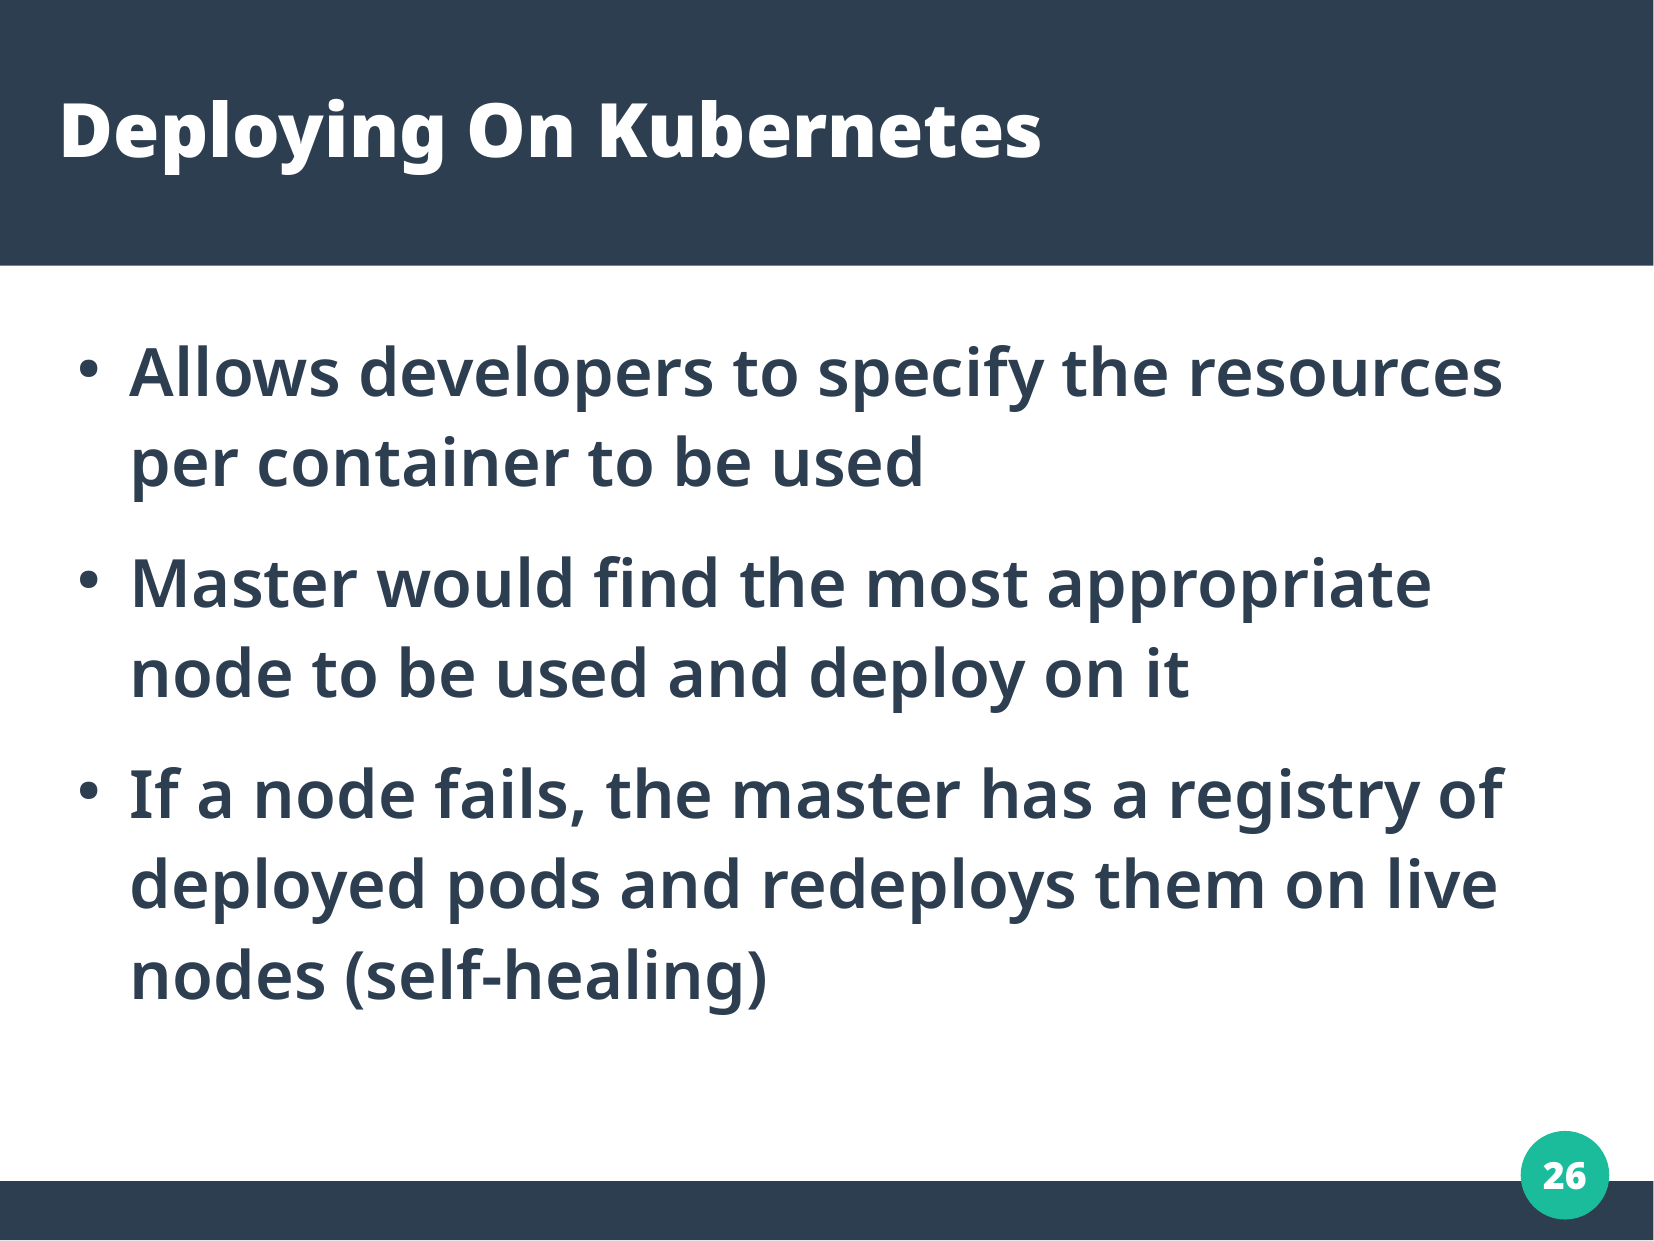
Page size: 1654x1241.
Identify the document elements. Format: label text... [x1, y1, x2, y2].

list Allows developers to specify the resources per container to be used Master would find the most appropriate node to be used and deploy on it If a node fails, the master has a registry of deployed pods and redeploys them on live nodes (self-healing) [59, 324, 1595, 1152]
title Deploying On Kubernetes [59, 49, 1595, 207]
